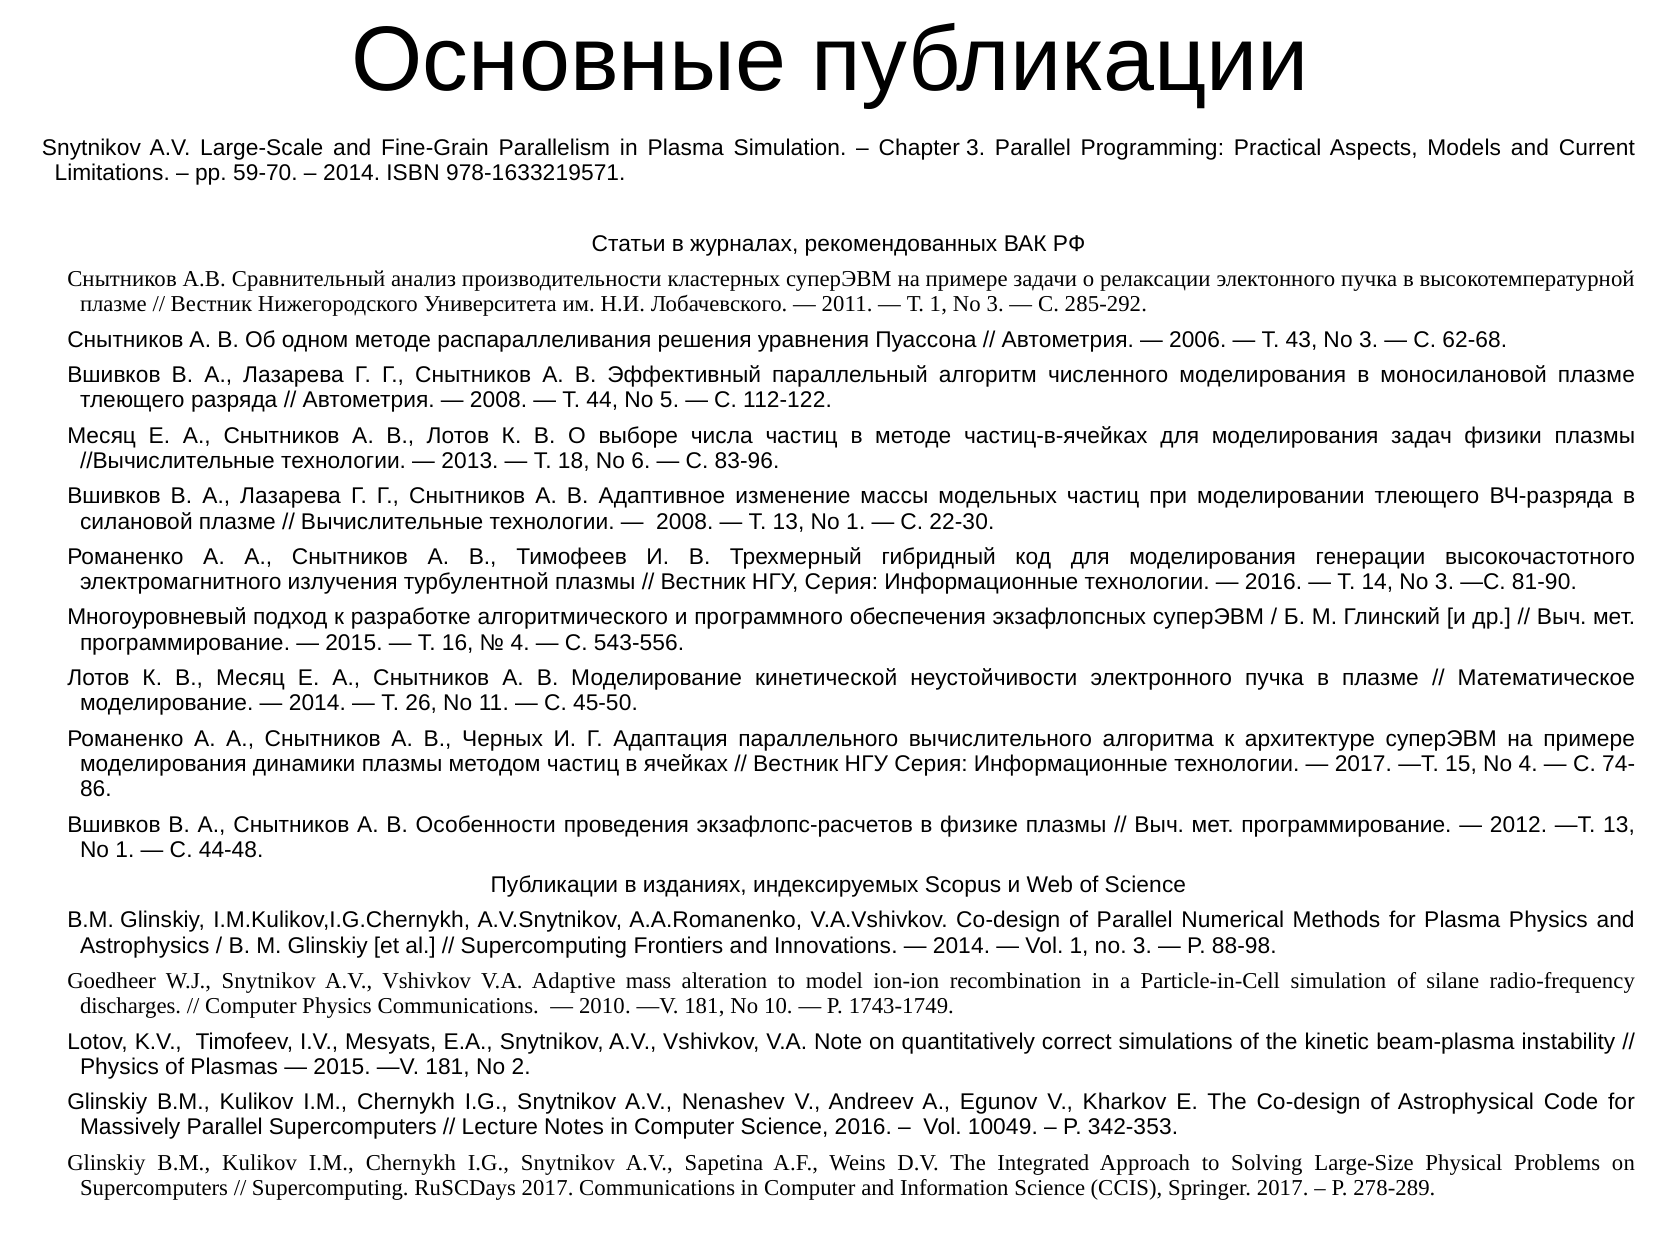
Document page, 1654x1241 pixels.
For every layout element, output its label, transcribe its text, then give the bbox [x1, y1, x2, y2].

list Snytnikov A.V. Large-Scale and Fine-Grain Parallelism in Plasma Simulation. – Chapter 3. Parallel Programming: Practical Aspects, Models and Current Limitations. – pp. 59-70. – 2014. ISBN 978-1633219571. Статьи в журналах, рекомендованных ВАК РФ Снытников А.В. Сравнительный анализ производительности кластерных суперЭВМ на примере задачи о релаксации электонного пучка в высокотемпературной плазме // Вестник Нижегородского Университета им. Н.И. Лобачевского. — 2011. — Т. 1, No 3. — С. 285-292. Снытников А. В. Об одном методе распараллеливания решения уравнения Пуассона // Автометрия. — 2006. — Т. 43, No 3. — С. 62-68. Вшивков В. А., Лазарева Г. Г., Снытников А. В. Эффективный параллельный алгоритм численного моделирования в моносилановой плазме тлеющего разряда // Автометрия. — 2008. — Т. 44, No 5. — С. 112-122. Месяц Е. А., Снытников А. В., Лотов К. В. О выборе числа частиц в методе частиц-в-ячейках для моделирования задач физики плазмы //Вычислительные технологии. — 2013. — Т. 18, No 6. — С. 83‑96. Вшивков В. А., Лазарева Г. Г., Снытников А. В. Адаптивное изменение массы модельных частиц при моделировании тлеющего ВЧ-разряда в силановой плазме // Вычислительные технологии. — 2008. — Т. 13, No 1. — С. 22-30. Романенко А. А., Снытников А. В., Тимофеев И. В. Трехмерный гибридный код для моделирования генерации высокочастотного электромагнитного излучения турбулентной плазмы // Вестник НГУ, Серия: Информационные технологии. — 2016. — Т. 14, No 3. —С. 81-90. Многоуровневый подход к разработке алгоритмического и программного обеспечения экзафлопсных суперЭВМ / Б. М. Глинский [и др.] // Выч. мет. программирование. — 2015. — Т. 16, № 4. — С. 543-556. Лотов К. В., Месяц Е. А., Снытников А. В. Моделирование кинетической неустойчивости электронного пучка в плазме // Математическое моделирование. — 2014. — Т. 26, No 11. — С. 45-50. Романенко А. А., Снытников А. В., Черных И. Г. Адаптация параллельного вычислительного алгоритма к архитектуре суперЭВМ на примере моделирования динамики плазмы методом частиц в ячейках // Вестник НГУ Серия: Информационные технологии. — 2017. —Т. 15, No 4. — С. 74-86. Вшивков В. А., Снытников А. В. Особенности проведения экзафлопс-расчетов в физике плазмы // Выч. мет. программирование. — 2012. —Т. 13, No 1. — С. 44-48. Публикации в изданиях, индексируемых Scopus и Web of Science B.M. Glinskiy, I.M.Kulikov,I.G.Chernykh, A.V.Snytnikov, A.A.Romanenko, V.A.Vshivkov. Co-design of Parallel Numerical Methods for Plasma Physics and Astrophysics / B. M. Glinskiy [et al.] // Supercomputing Frontiers and Innovations. — 2014. — Vol. 1, no. 3. — P. 88-98. Goedheer W.J., Snytnikov A.V., Vshivkov V.A. Adaptive mass alteration to model ion-ion recombination in a Particle-in-Cell simulation of silane radio-frequency discharges. // Computer Physics Communications. — 2010. —V. 181, No 10. — P. 1743-1749. Lotov, K.V., Timofeev, I.V., Mesyats, E.A., Snytnikov, A.V., Vshivkov, V.A. Note on quantitatively correct simulations of the kinetic beam-plasma instability // Physics of Plasmas — 2015. —V. 181, No 2. Glinskiy B.M., Kulikov I.M., Chernykh I.G., Snytnikov A.V., Nenashev V., Andreev A., Egunov V., Kharkov E. The Co-design of Astrophysical Code for Massively Parallel Supercomputers // Lecture Notes in Computer Science, 2016. – Vol. 10049. – P. 342-353. Glinskiy B.M., Kulikov I.M., Chernykh I.G., Snytnikov A.V., Sapetina A.F., Weins D.V. The Integrated Approach to Solving Large-Size Physical Problems on Supercomputers // Supercomputing. RuSCDays 2017. Communications in Computer and Information Science (CCIS), Springer. 2017. – P. 278-289. [41, 135, 1636, 1231]
title Основные публикации [86, 0, 1576, 135]
